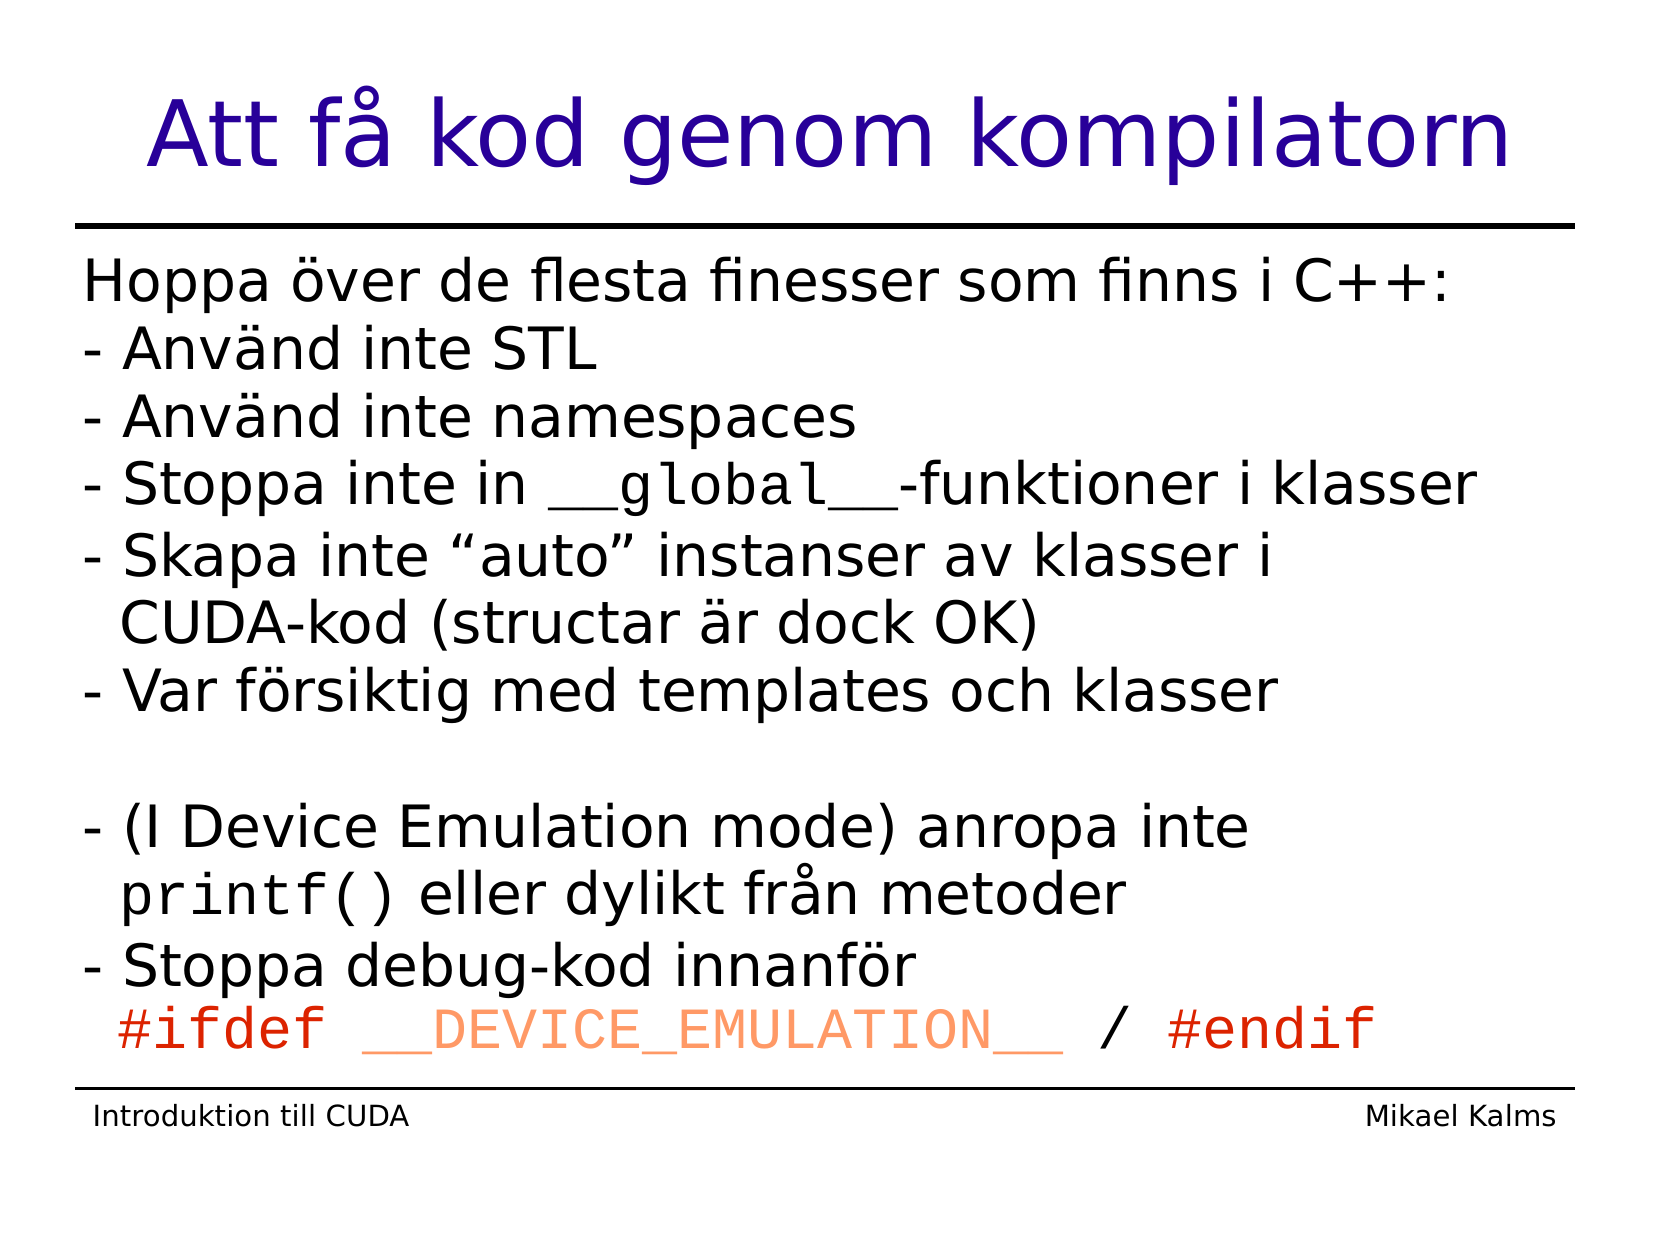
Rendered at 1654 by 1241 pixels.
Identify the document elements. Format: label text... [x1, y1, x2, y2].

title Att få kod genom kompilatorn [86, 38, 1576, 231]
text_box Introduktion till CUDA [75, 1088, 428, 1144]
text_box Hoppa över de flesta finesser som finns i C++: - Använd inte STL - Använd inte namespaces - Stoppa inte in __global__-funktioner i klasser - Skapa inte “auto” instanser av klasser i CUDA-kod (structar är dock OK) - Var försiktig med templates och klasser - (I Device Emulation mode) anropa inte printf() eller dylikt från metoder - Stoppa debug-kod innanför #ifdef __DEVICE_EMULATION__ / #endif [82, 250, 1571, 1064]
text_box Mikael Kalms [1347, 1088, 1576, 1144]
